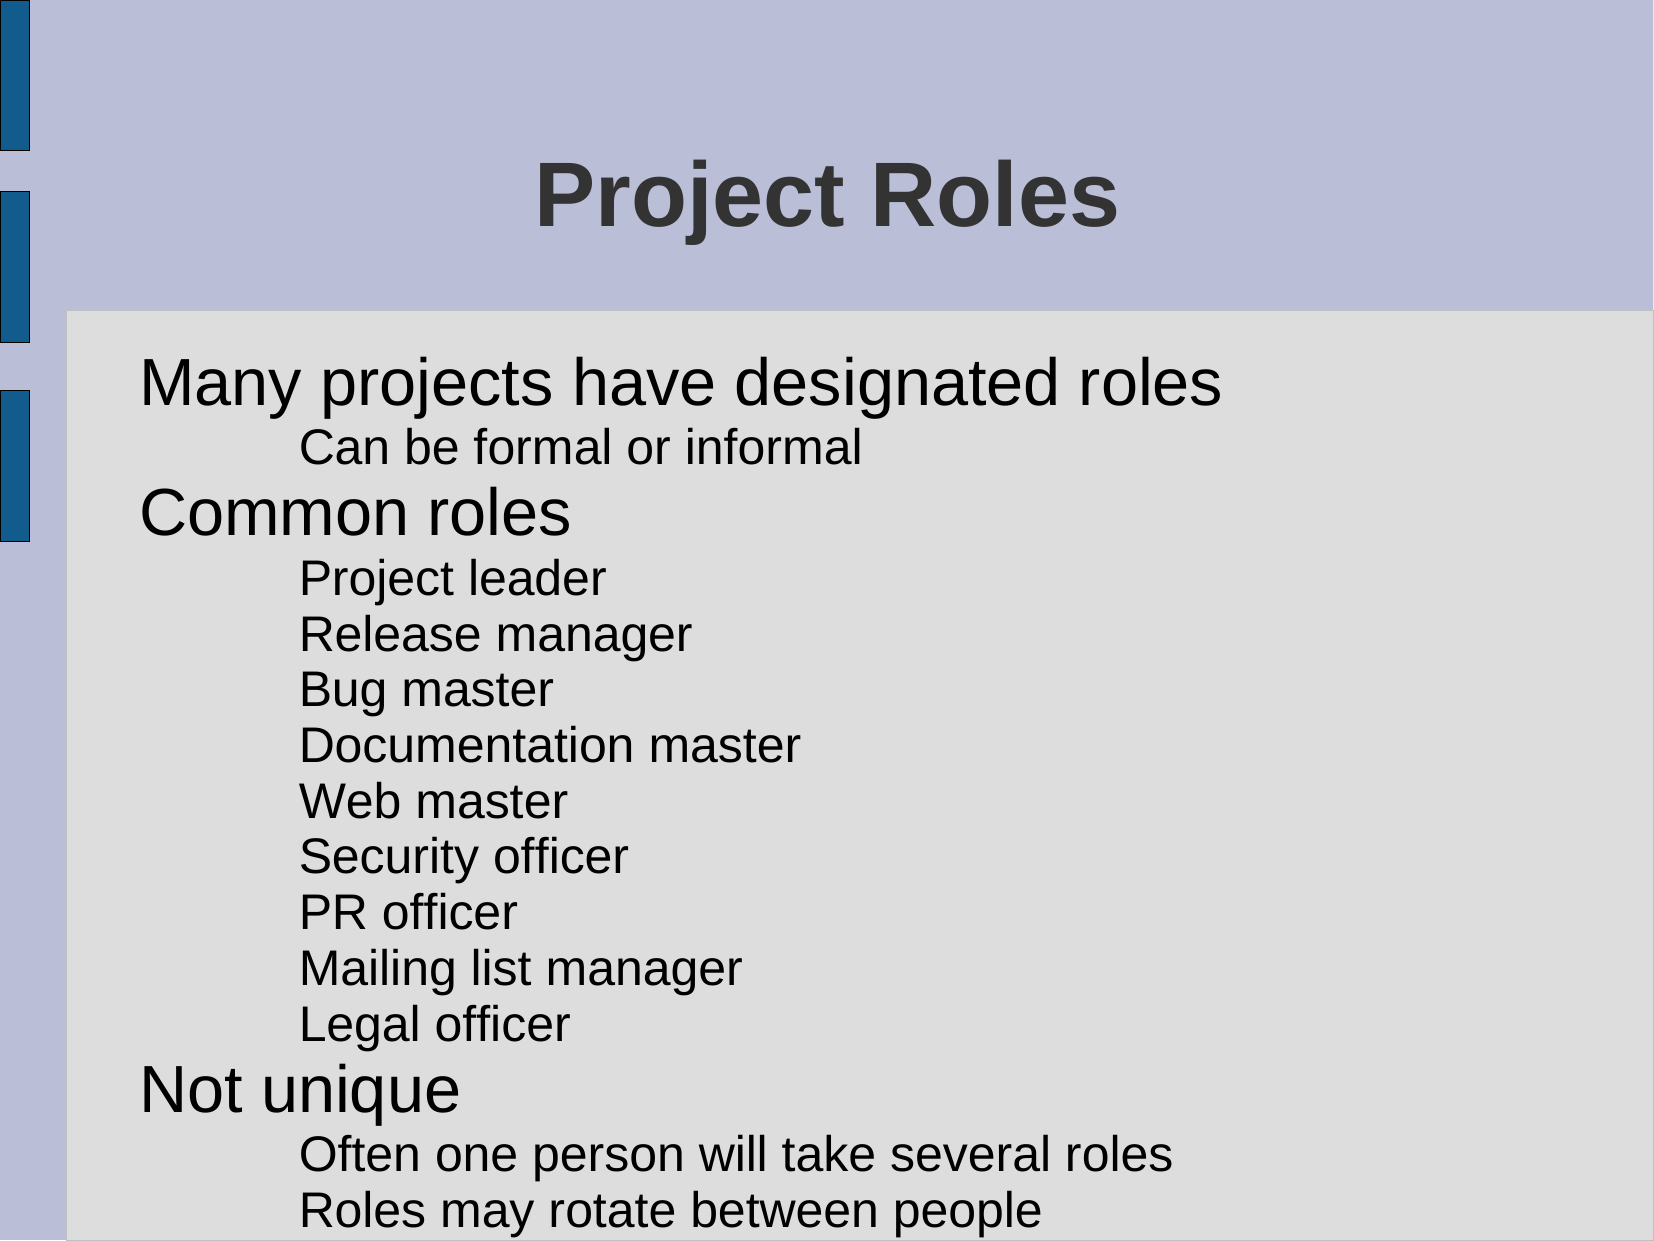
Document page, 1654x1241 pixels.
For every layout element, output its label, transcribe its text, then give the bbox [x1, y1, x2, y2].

list Many projects have designated roles Can be formal or informal Common roles Project leader Release manager Bug master Documentation master Web master Security officer PR officer Mailing list manager Legal officer Not unique Often one person will take several roles Roles may rotate between people [121, 344, 1534, 1239]
title Project Roles [121, 98, 1534, 291]
